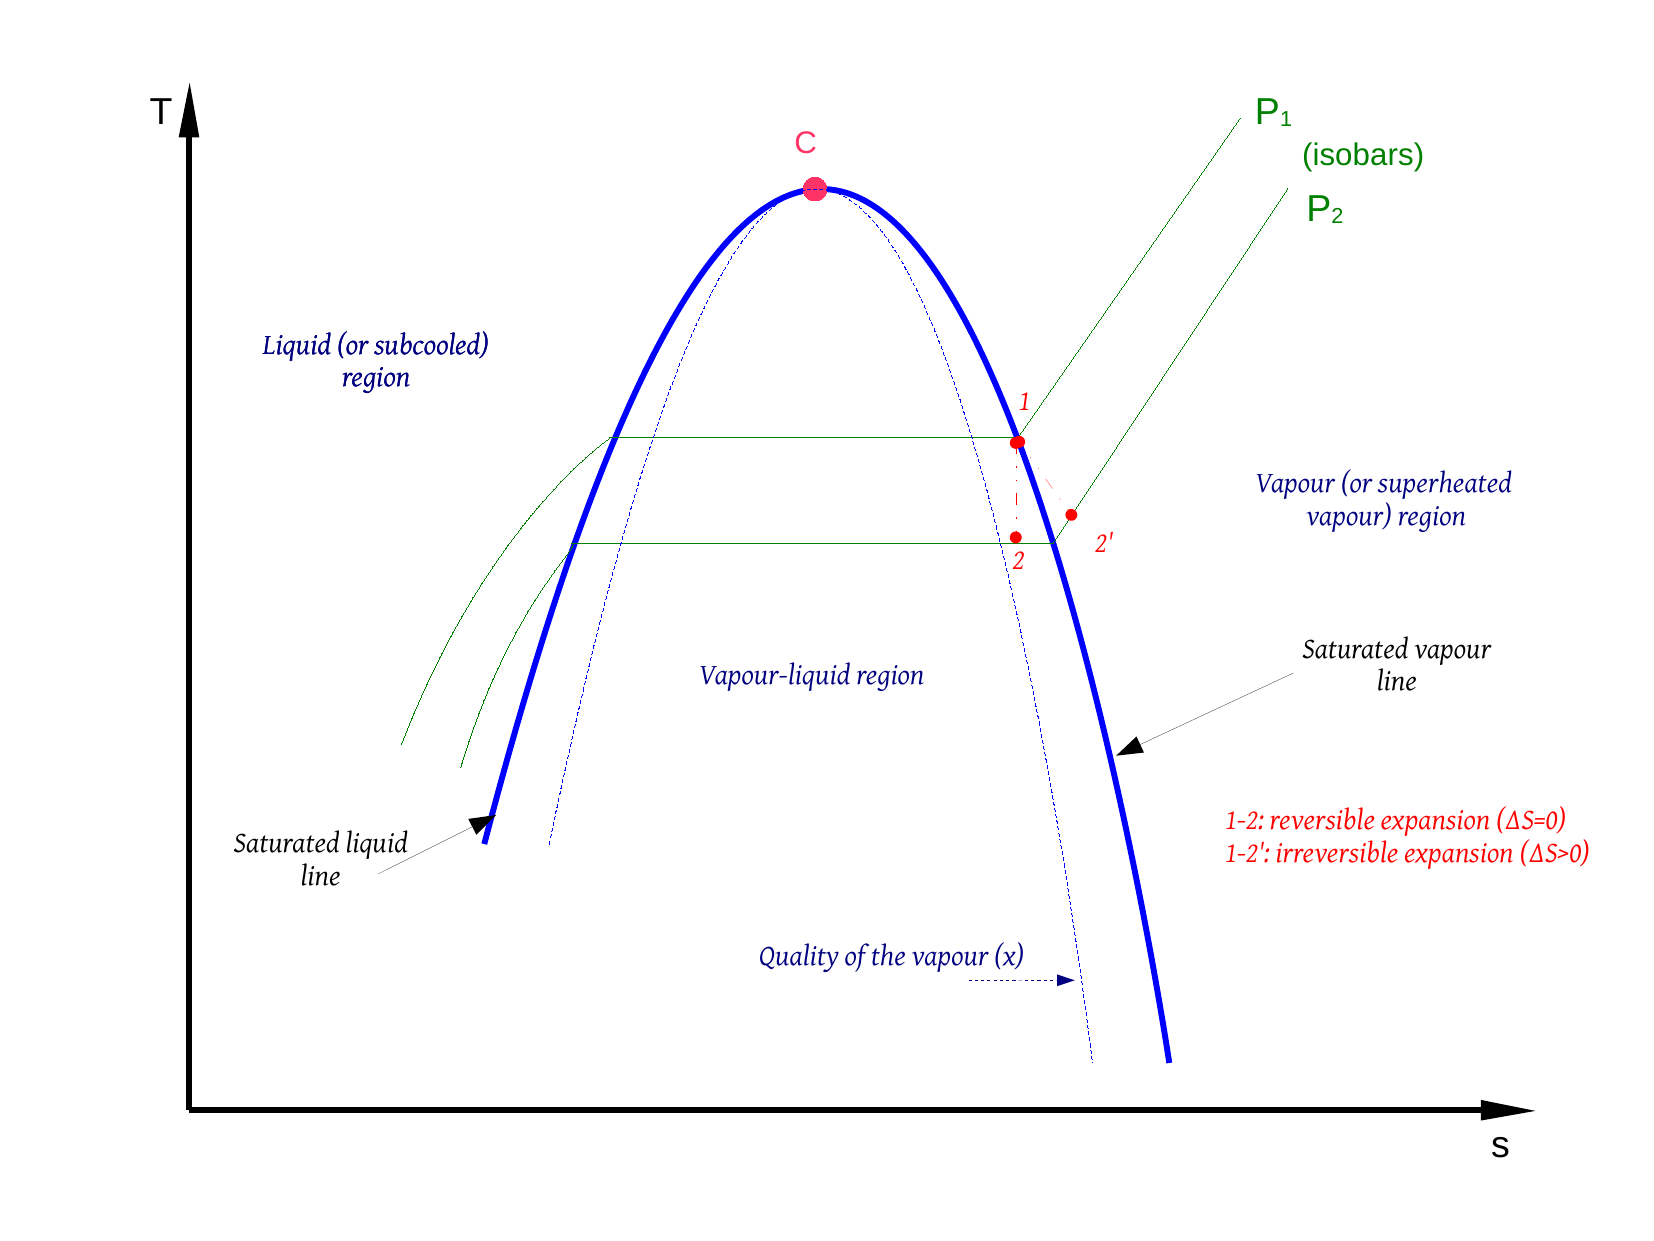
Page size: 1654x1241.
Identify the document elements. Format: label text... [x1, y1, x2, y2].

text_box 2' [1080, 519, 1128, 568]
text_box 1-2: reversible expansion (ΔS=0) 1-2': irreversible expansion (ΔS>0) [1210, 797, 1605, 878]
text_box C [779, 118, 832, 169]
text_box s [1476, 1116, 1525, 1173]
text_box [803, 177, 827, 201]
text_box (isobars) [1287, 129, 1440, 181]
text_box Liquid (or subcooled) region [248, 322, 505, 403]
text_box Vapour (or superheated vapour) region [1240, 460, 1533, 541]
text_box Vapour-liquid region [684, 652, 940, 701]
text_box 2 [998, 537, 1040, 585]
text_box T [134, 82, 188, 140]
text_box 1 [1003, 378, 1046, 426]
text_box P1 [1240, 82, 1307, 152]
text_box P2 [1291, 181, 1359, 250]
text_box Saturated vapour line [1287, 625, 1507, 706]
text_box Quality of the vapour (x) [744, 933, 1040, 981]
text_box Saturated liquid line [218, 820, 423, 901]
